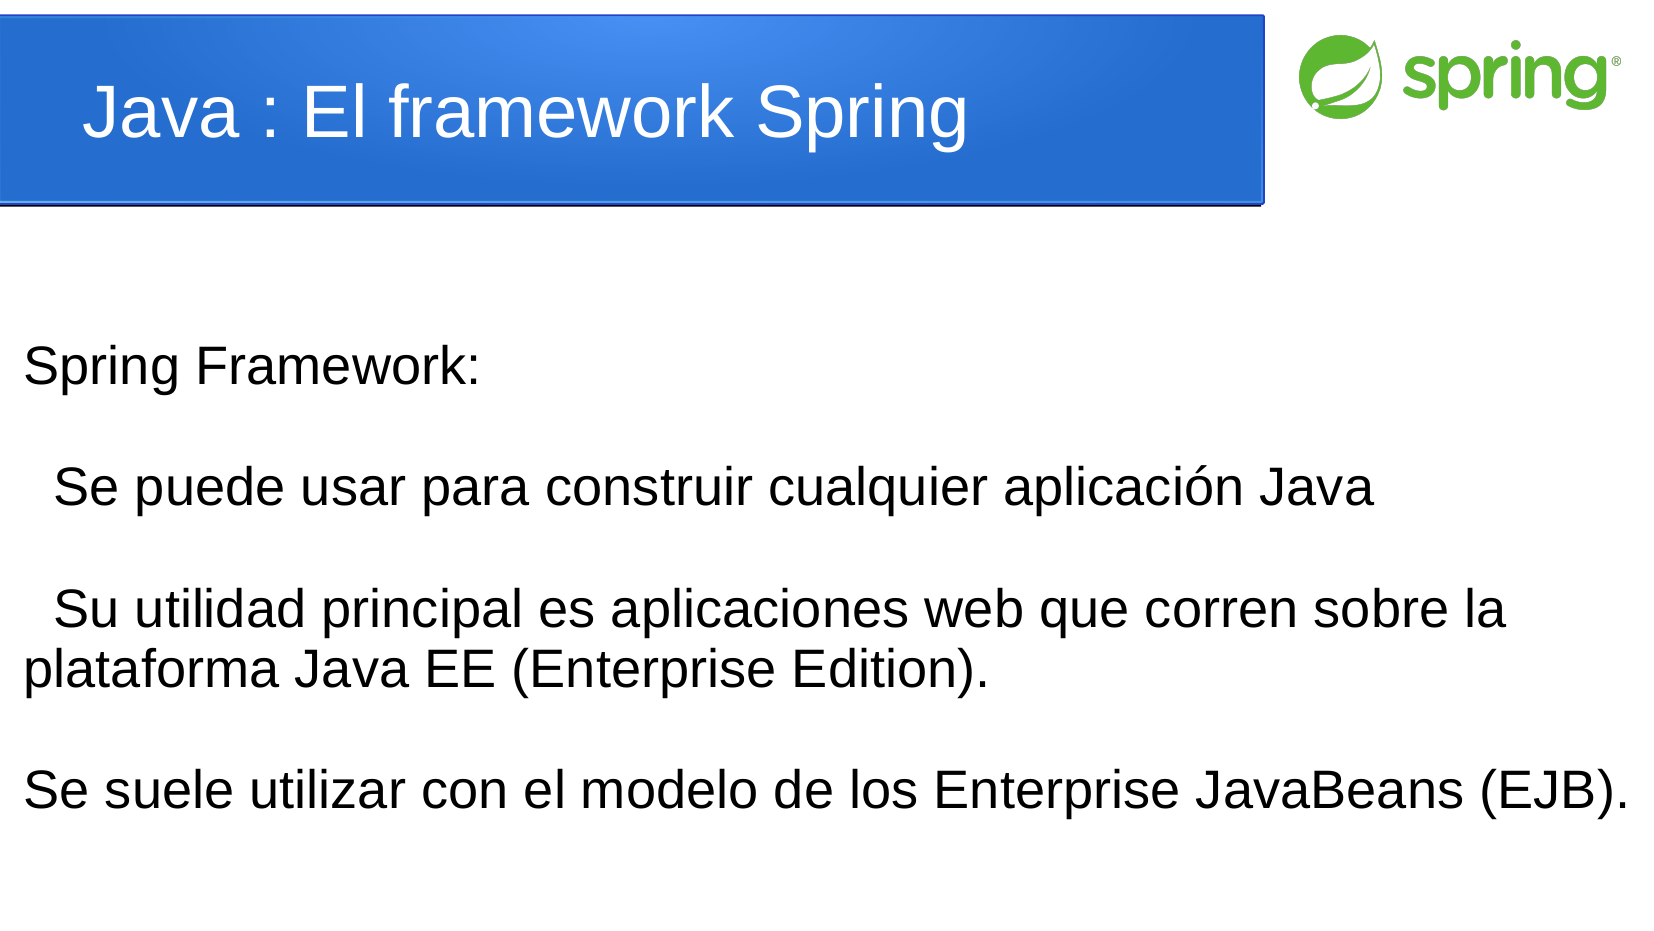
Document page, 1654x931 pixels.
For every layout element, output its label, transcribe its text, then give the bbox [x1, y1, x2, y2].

picture [1299, 35, 1621, 119]
title Java : El framework Spring [82, 35, 1235, 189]
subtitle Spring Framework: Se puede usar para construir cualquier aplicación Java Su utilidad principal es aplicaciones web que corren sobre la plataforma Java EE (Enterprise Edition). Se suele utilizar con el modelo de los Enterprise JavaBeans (EJB). [23, 192, 1642, 931]
